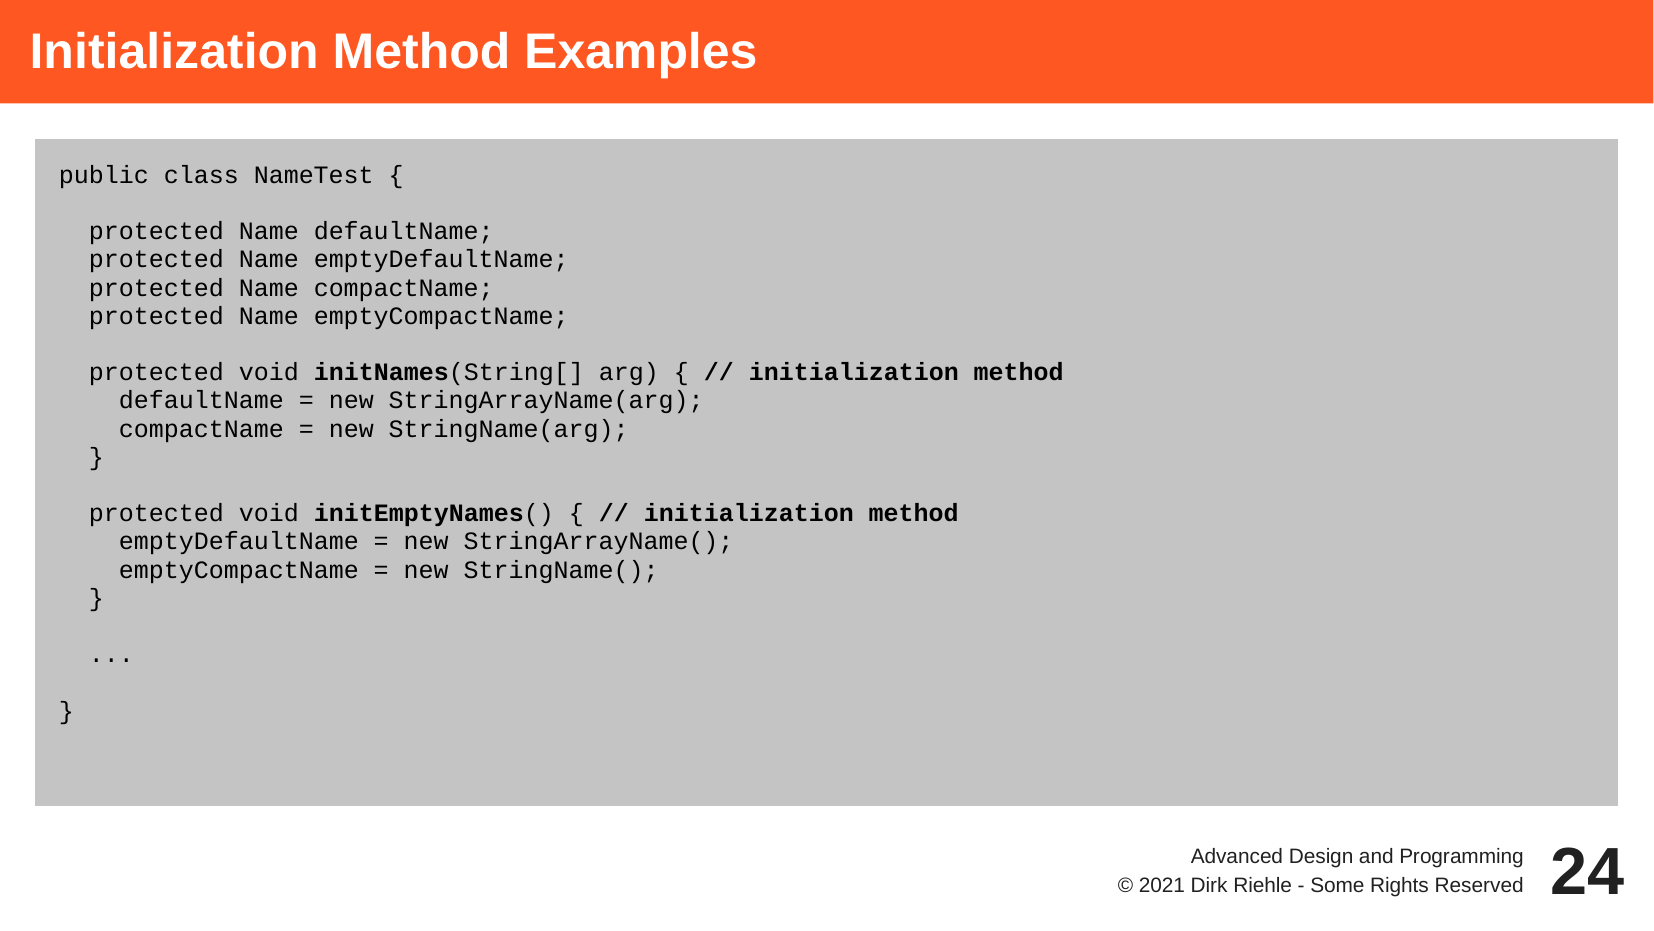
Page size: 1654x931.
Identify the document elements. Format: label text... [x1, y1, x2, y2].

title Initialization Method Examples [0, 0, 1654, 104]
list public class NameTest { protected Name defaultName; protected Name emptyDefaultName; protected Name compactName; protected Name emptyCompactName; protected void initNames(String[] arg) { // initialization method defaultName = new StringArrayName(arg); compactName = new StringName(arg); } protected void initEmptyNames() { // initialization method emptyDefaultName = new StringArrayName(); emptyCompactName = new StringName(); } ... } [29, 132, 1625, 813]
